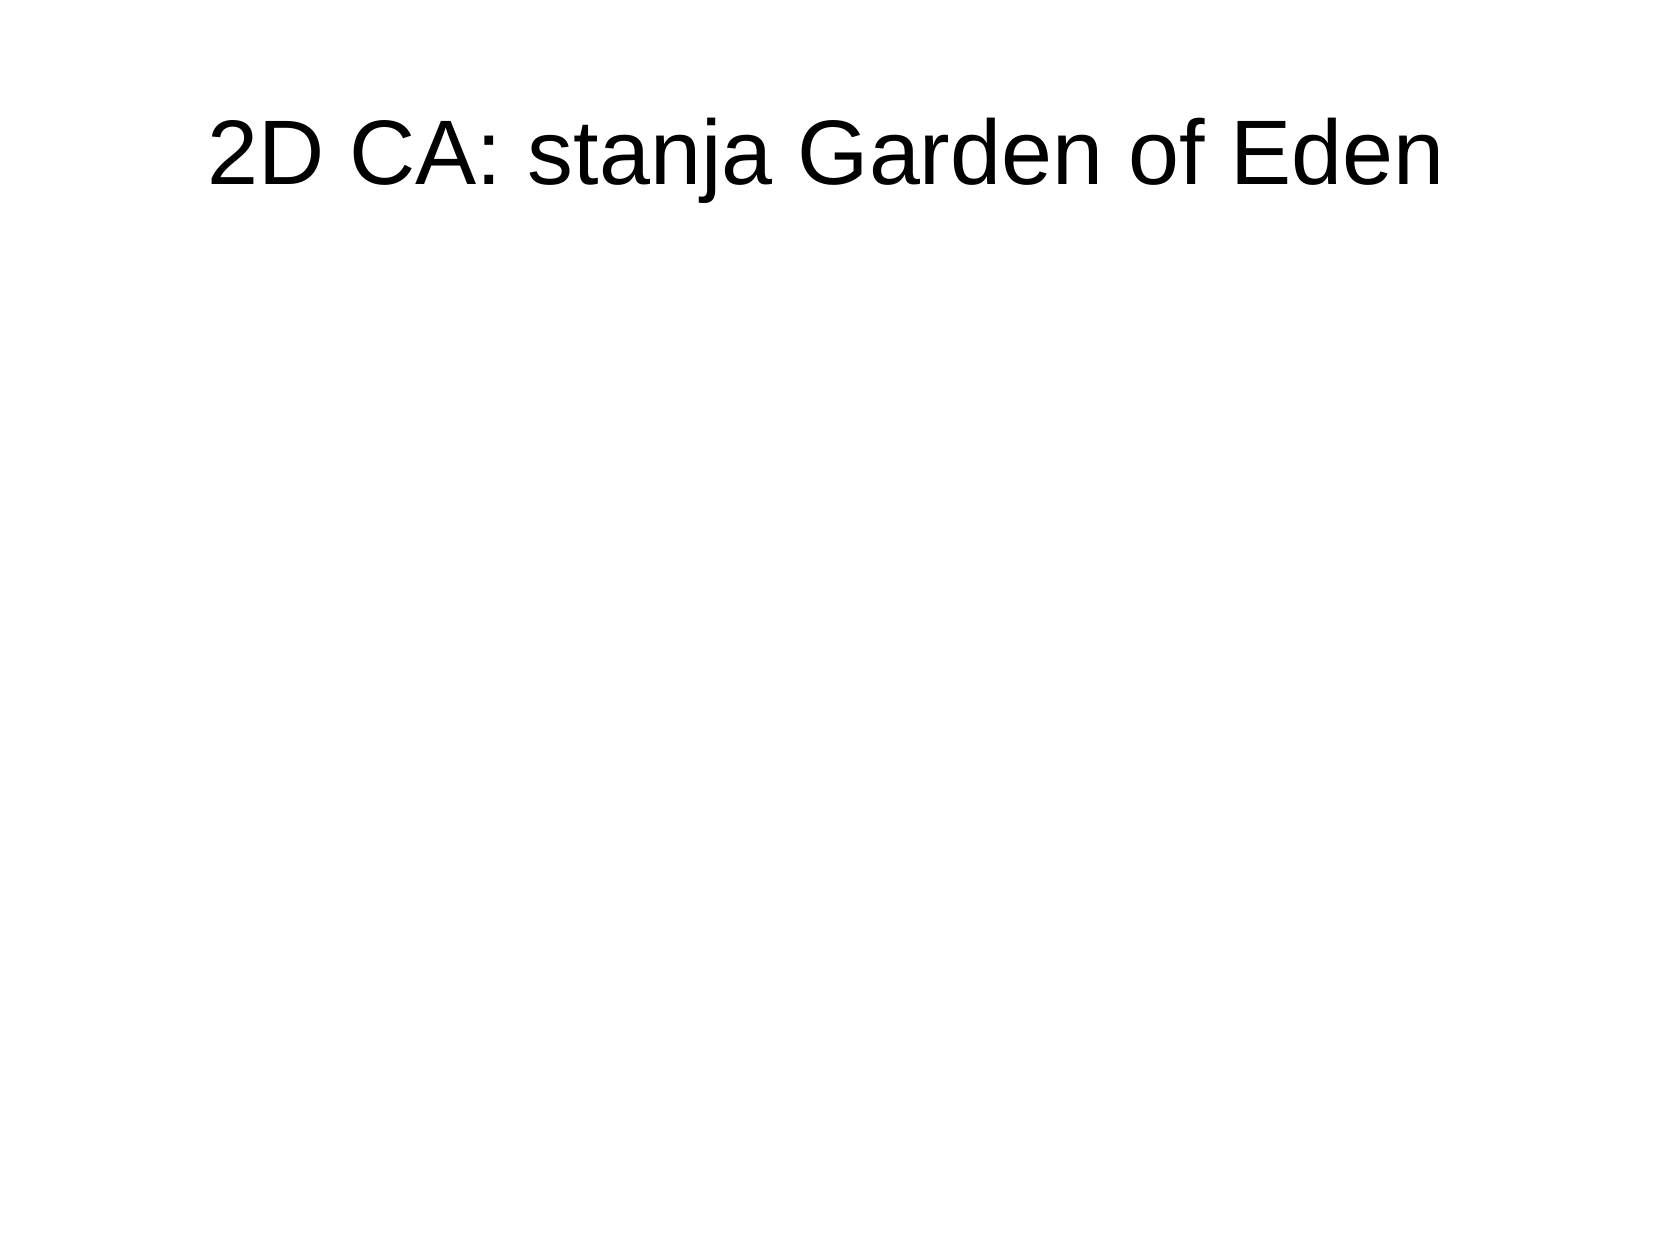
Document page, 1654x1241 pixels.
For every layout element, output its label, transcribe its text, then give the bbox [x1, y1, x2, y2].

title 2D CA: stanja Garden of Eden [82, 49, 1571, 257]
